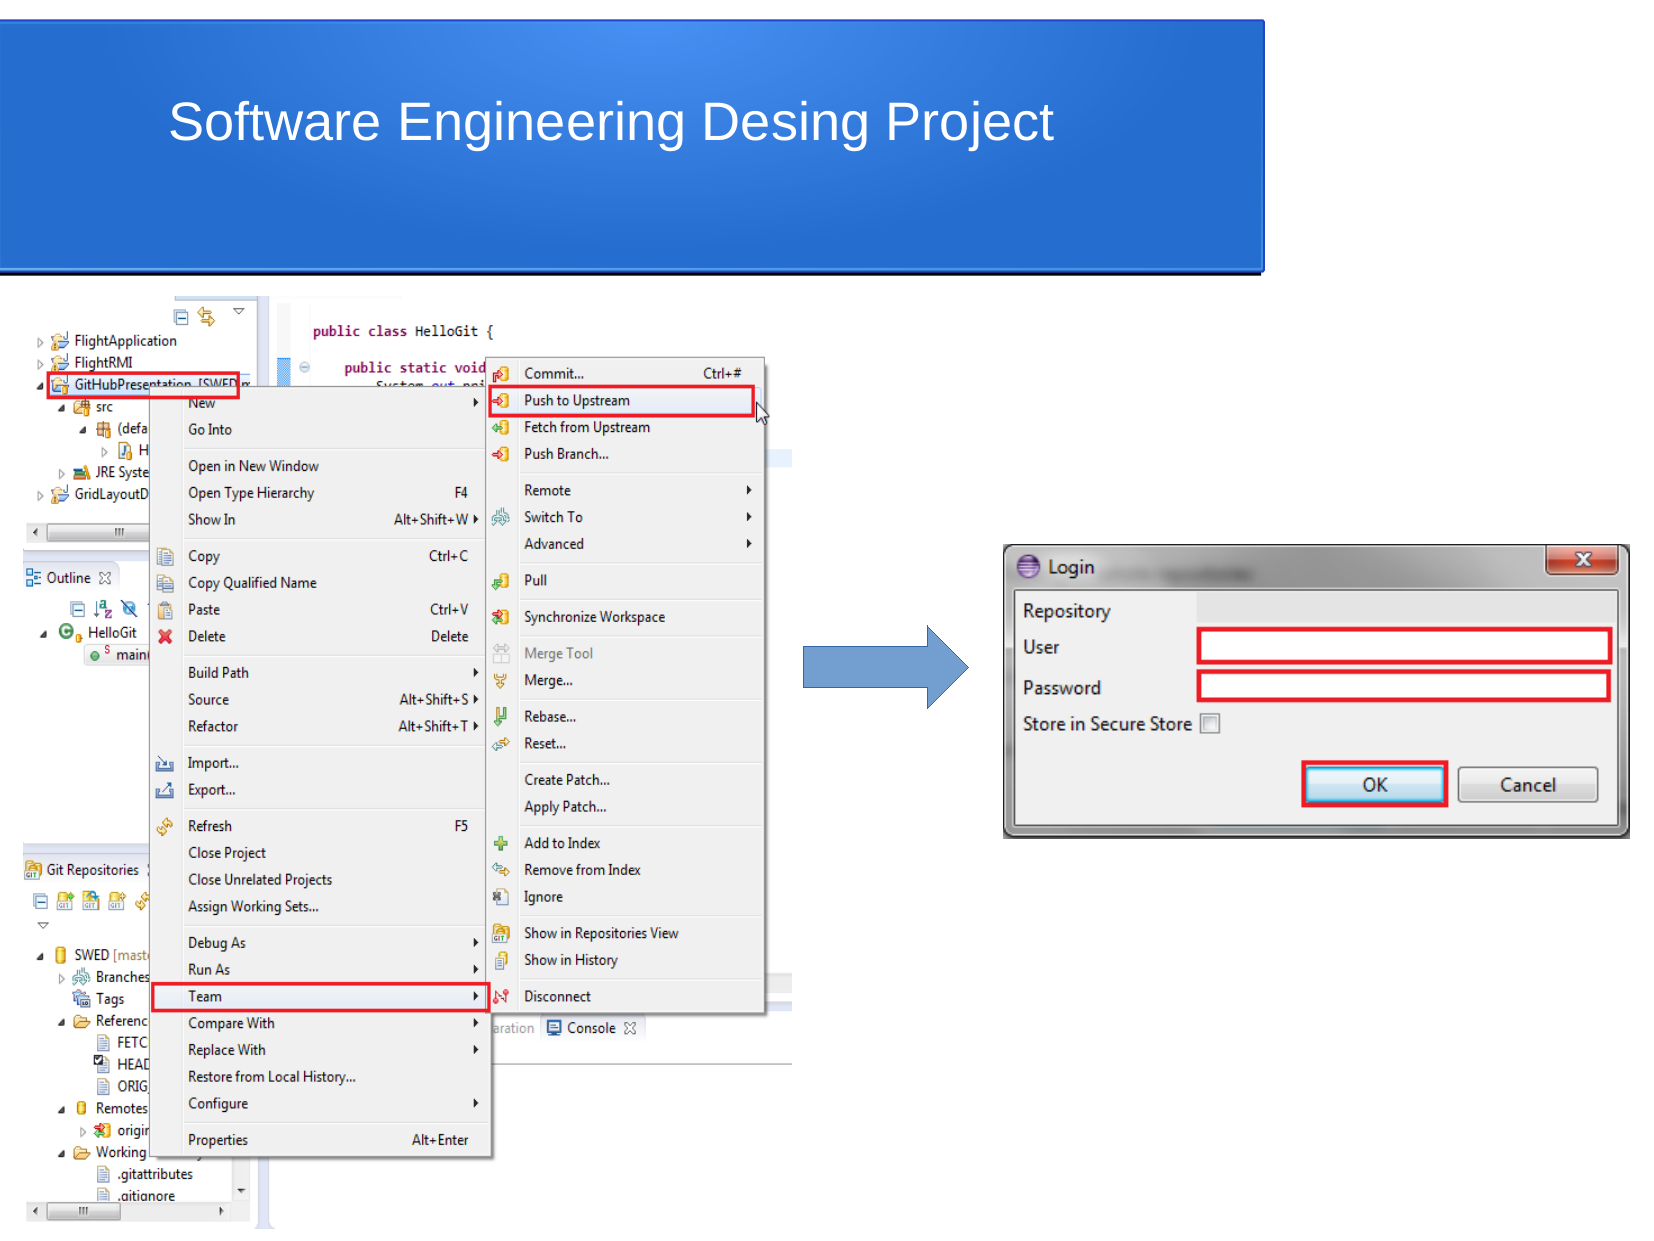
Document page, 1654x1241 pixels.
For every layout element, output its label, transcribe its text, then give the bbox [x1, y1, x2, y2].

picture [1003, 544, 1630, 839]
text_box [803, 625, 969, 709]
text_box Software Engineering Desing Project [153, 83, 1134, 201]
picture [23, 296, 792, 1229]
